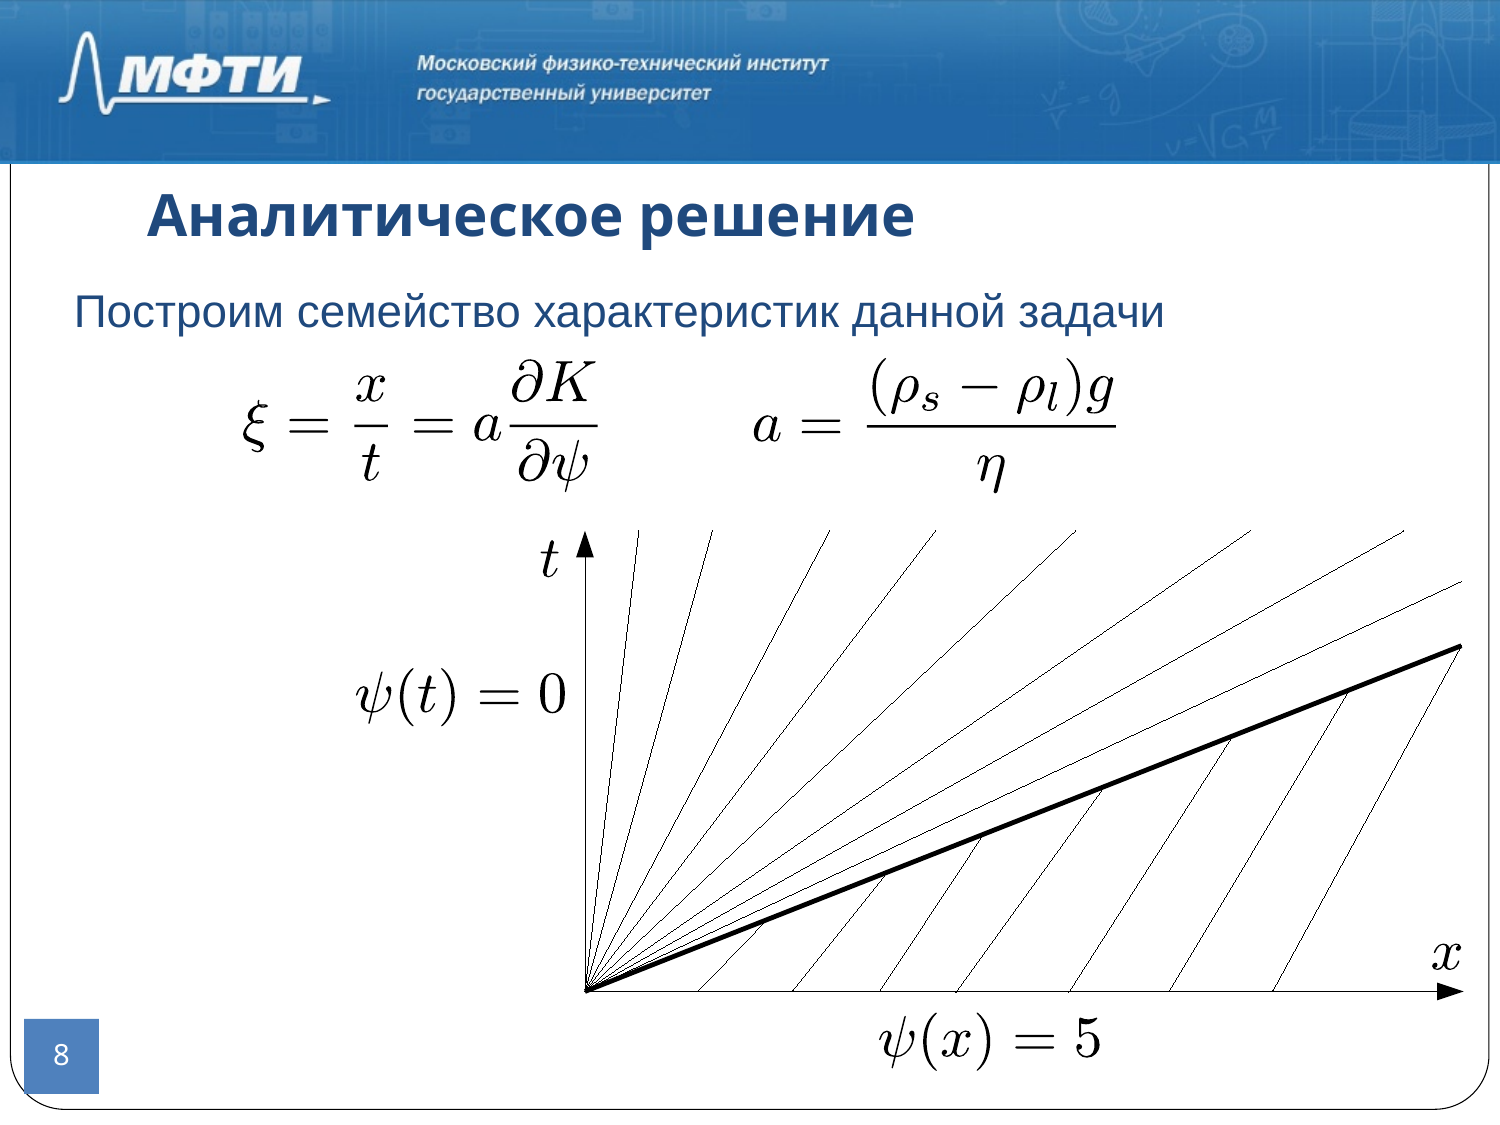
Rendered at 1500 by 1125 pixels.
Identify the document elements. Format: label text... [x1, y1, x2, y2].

text_box [877, 1012, 1103, 1071]
text_box [241, 359, 598, 493]
picture [0, 0, 1500, 164]
text_box <номер> [24, 1018, 99, 1094]
text_box [1430, 943, 1464, 970]
text_box [751, 357, 1116, 494]
text_box Построим семейство характеристик данной задачи [23, 207, 1453, 451]
text_box [539, 540, 561, 578]
text_box Аналитическое решение [147, 160, 1425, 207]
text_box [354, 668, 568, 727]
